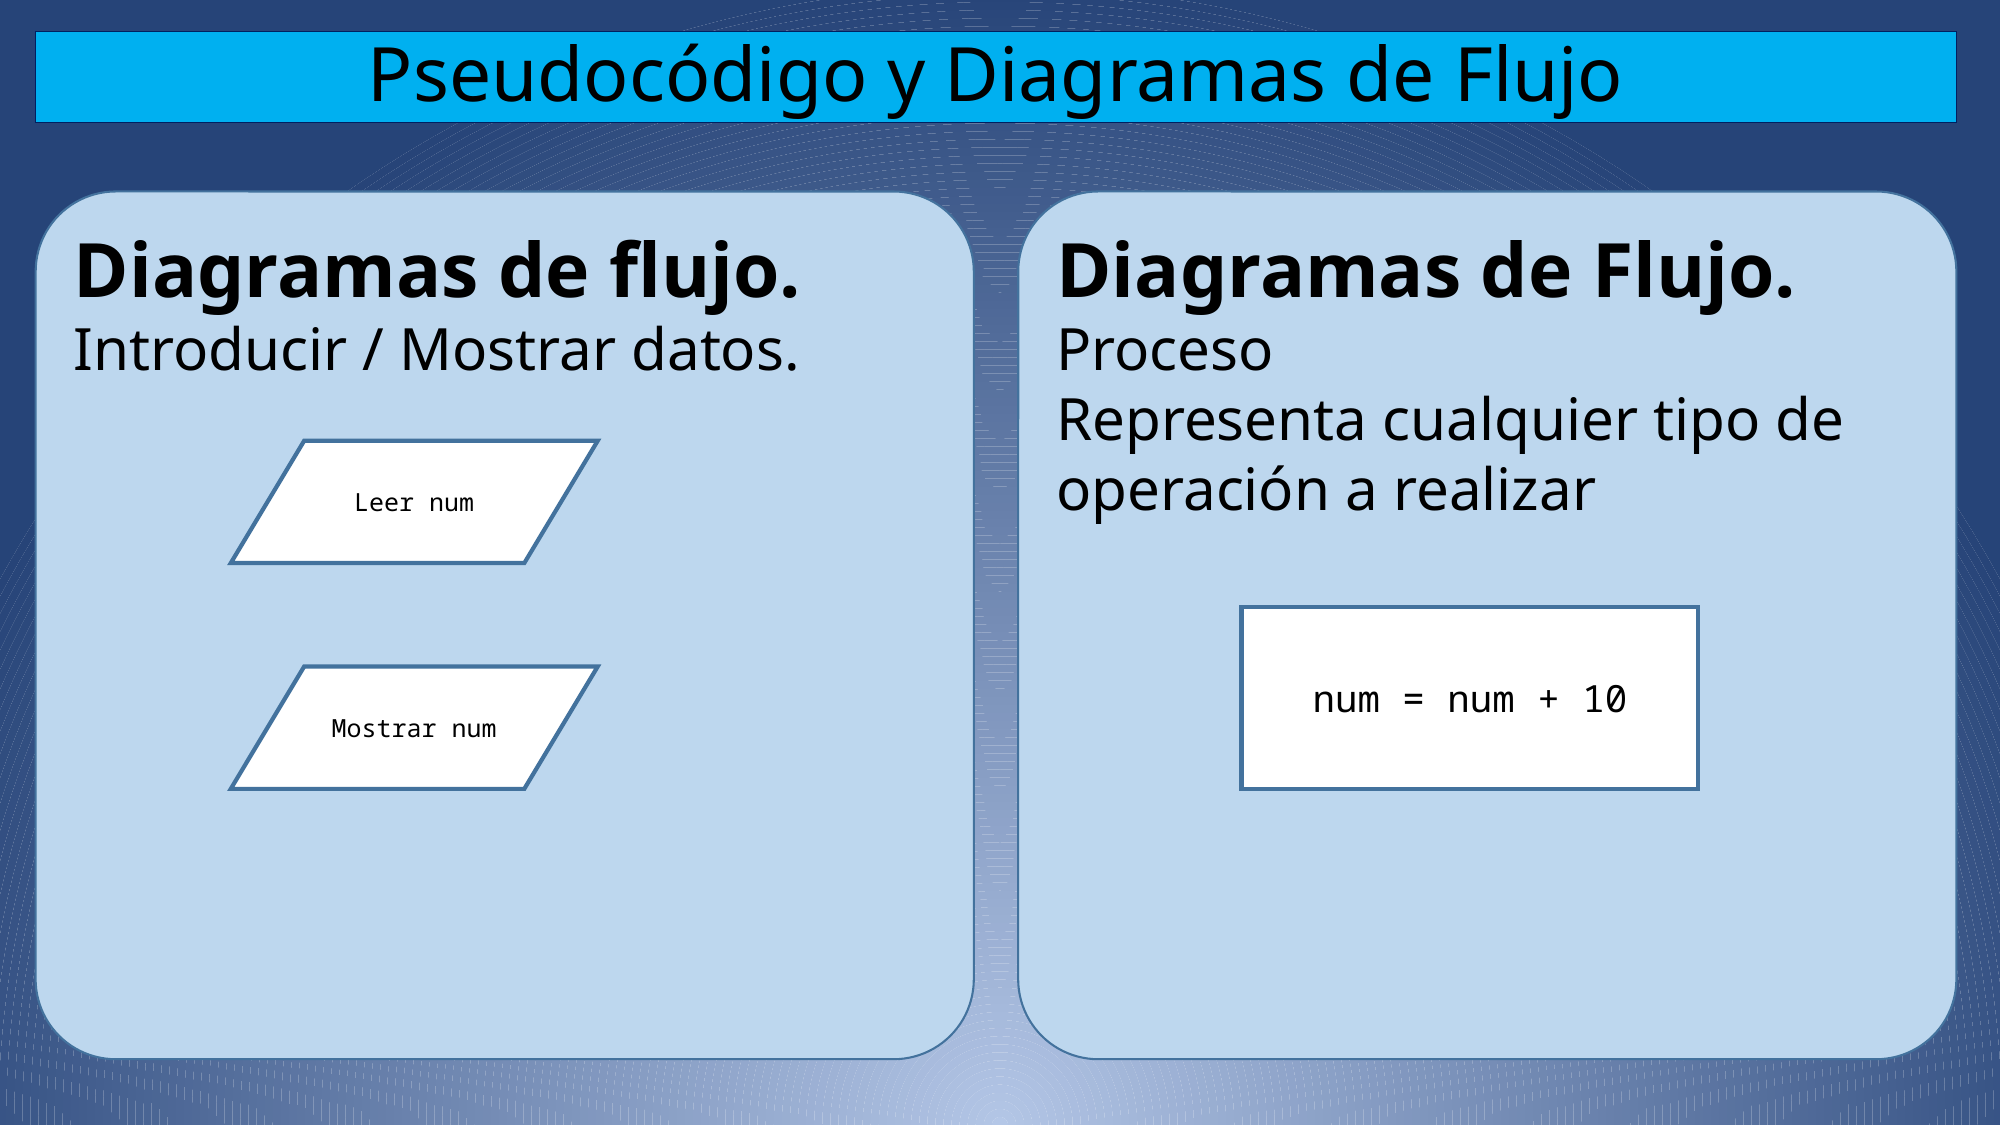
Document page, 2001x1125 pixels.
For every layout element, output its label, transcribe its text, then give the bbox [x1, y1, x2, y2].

text_box Diagramas de Flujo. Proceso Representa cualquier tipo de operación a realizar [1018, 191, 1957, 1060]
text_box num = num + 10 [1241, 606, 1699, 789]
text_box Mostrar num [230, 666, 598, 789]
text_box Leer num [230, 440, 598, 564]
text_box Diagramas de flujo. Introducir / Mostrar datos. [35, 191, 974, 1060]
title Pseudocódigo y Diagramas de Flujo [35, 31, 1957, 123]
